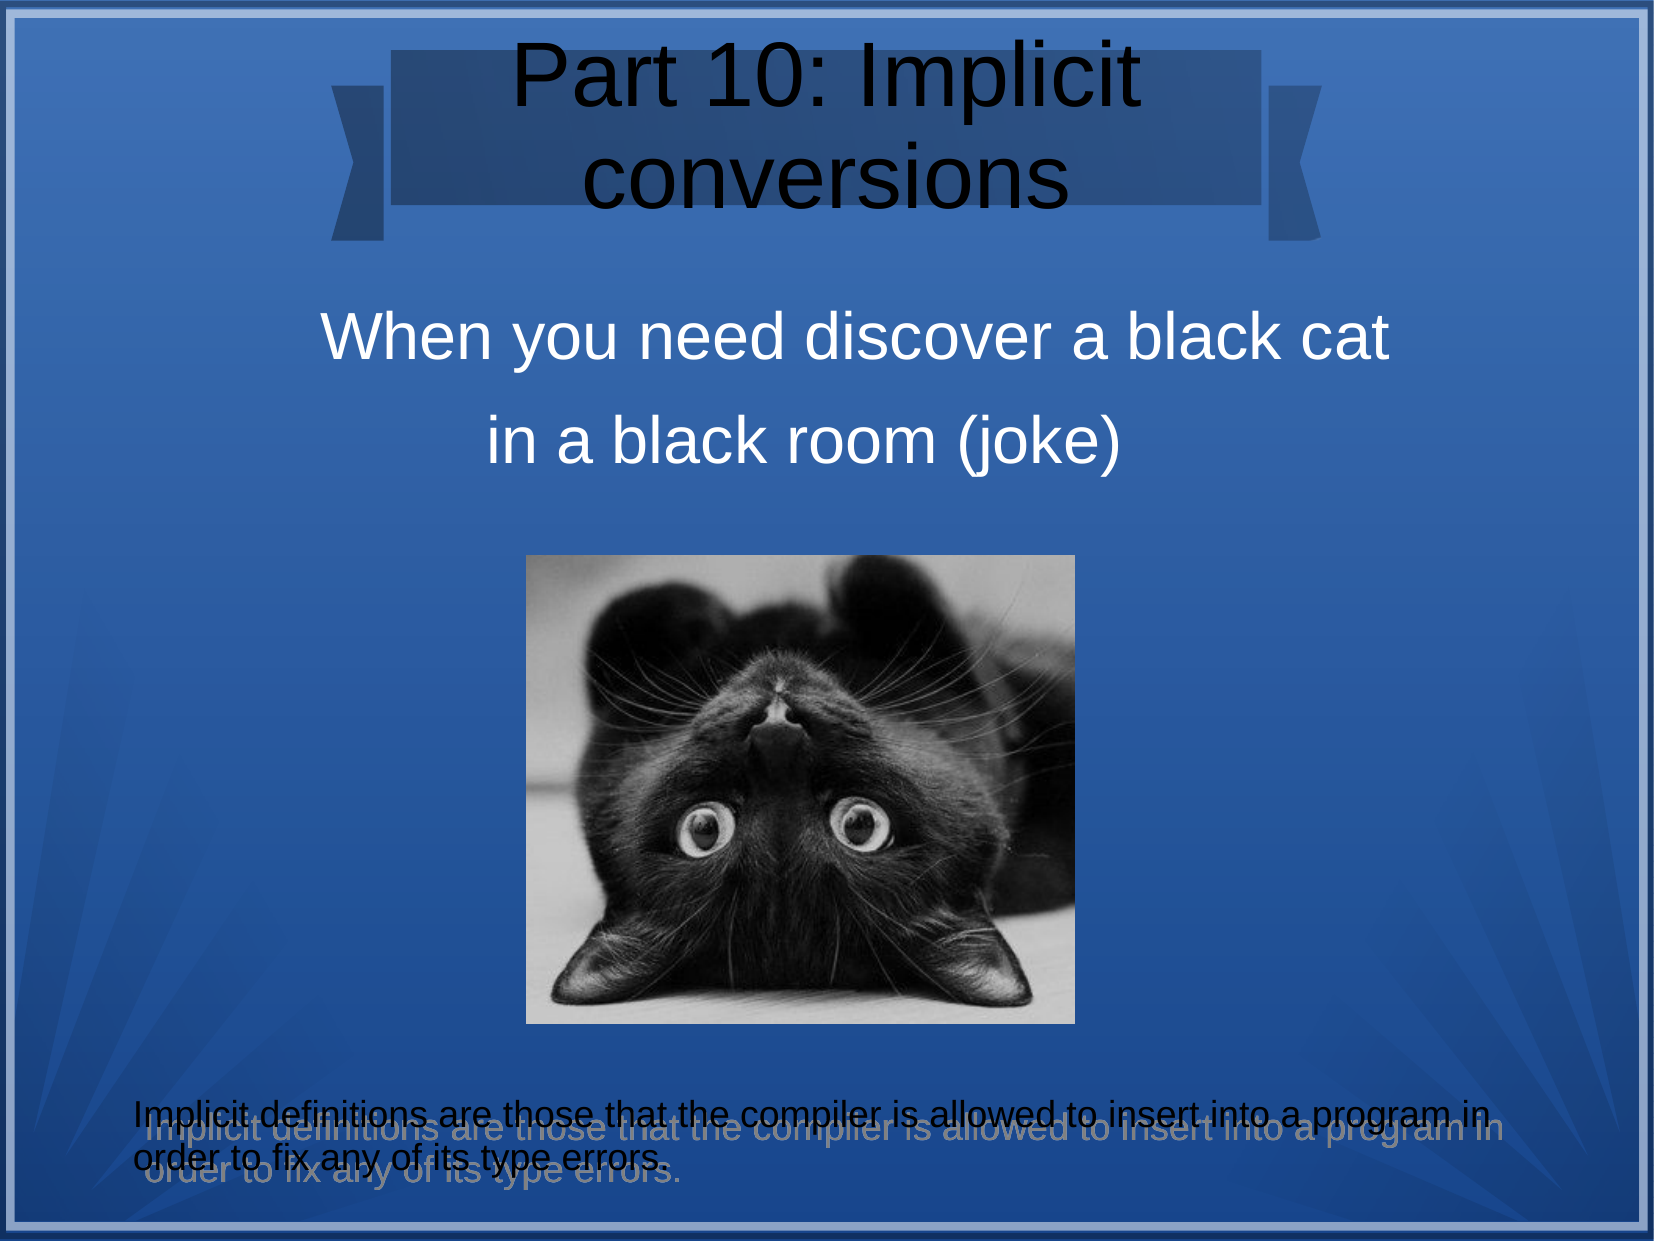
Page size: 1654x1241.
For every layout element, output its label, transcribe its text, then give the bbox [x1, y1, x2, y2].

text_box Implicit definitions are those that the compiler is allowed to insert into a program in order to fix any of its type errors. [118, 1086, 1536, 1186]
picture [526, 555, 1075, 1024]
title Part 10: Implicit conversions [389, 23, 1264, 229]
list When you need discover a black cat in a black room (joke) [82, 299, 1571, 1241]
